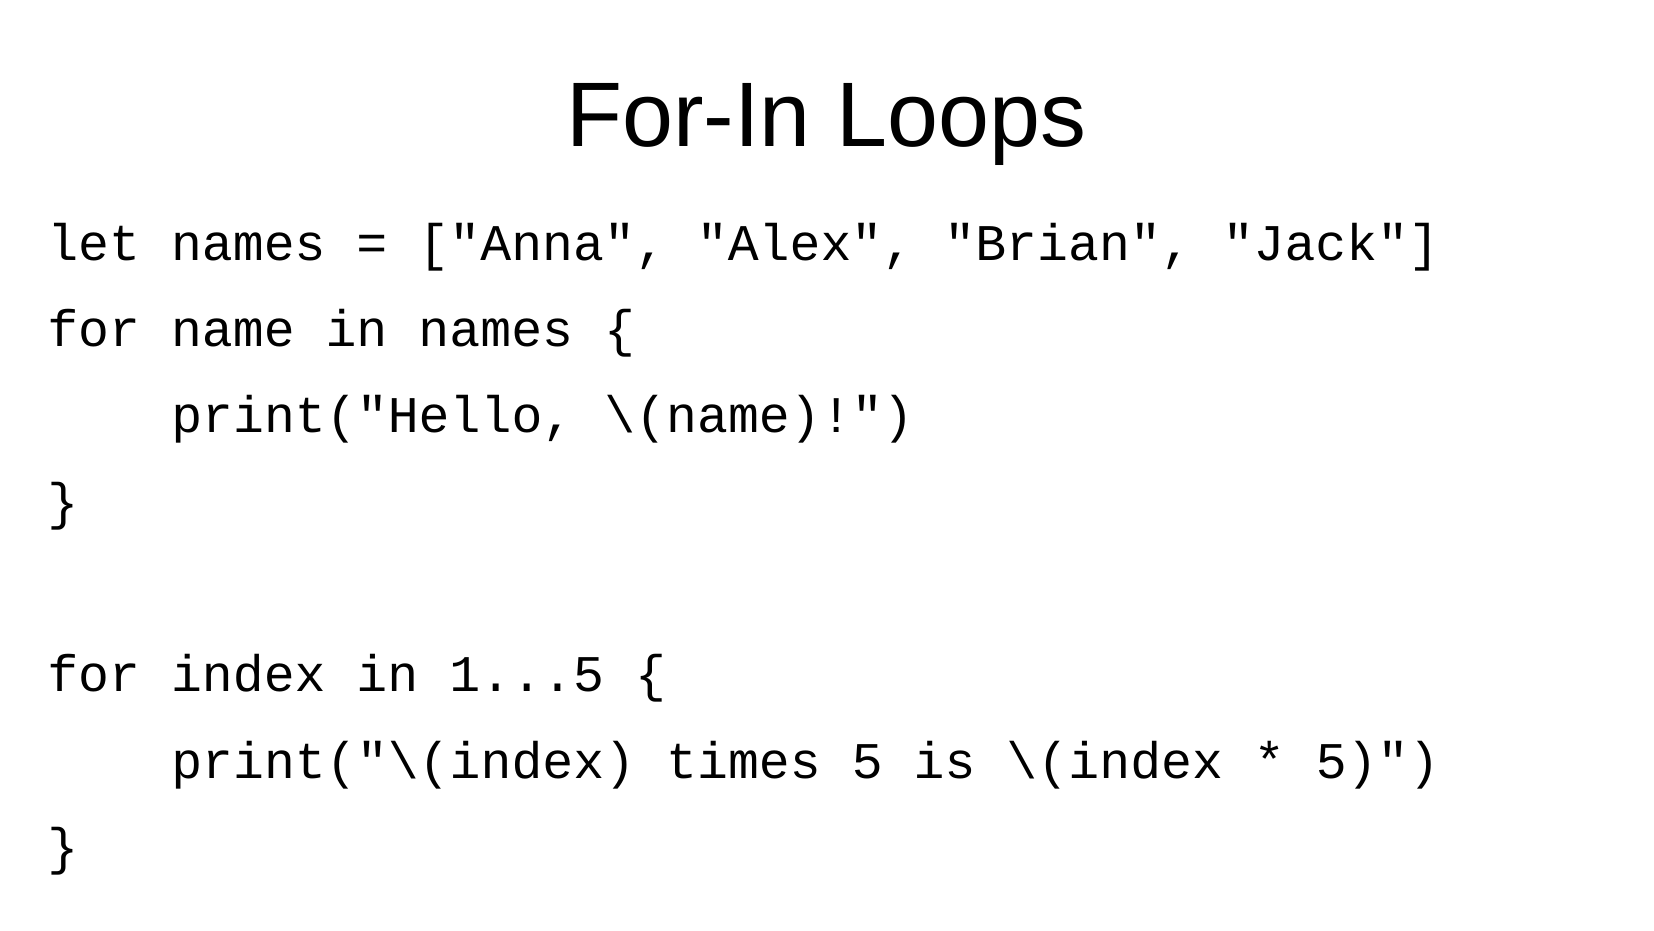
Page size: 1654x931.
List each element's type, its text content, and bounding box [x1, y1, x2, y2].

list let names = ["Anna", "Alex", "Brian", "Jack"] for name in names { print("Hello, \(name)!") } for index in 1...5 { print("\(index) times 5 is \(index * 5)") } [47, 217, 1607, 886]
title For-In Loops [82, 37, 1571, 193]
